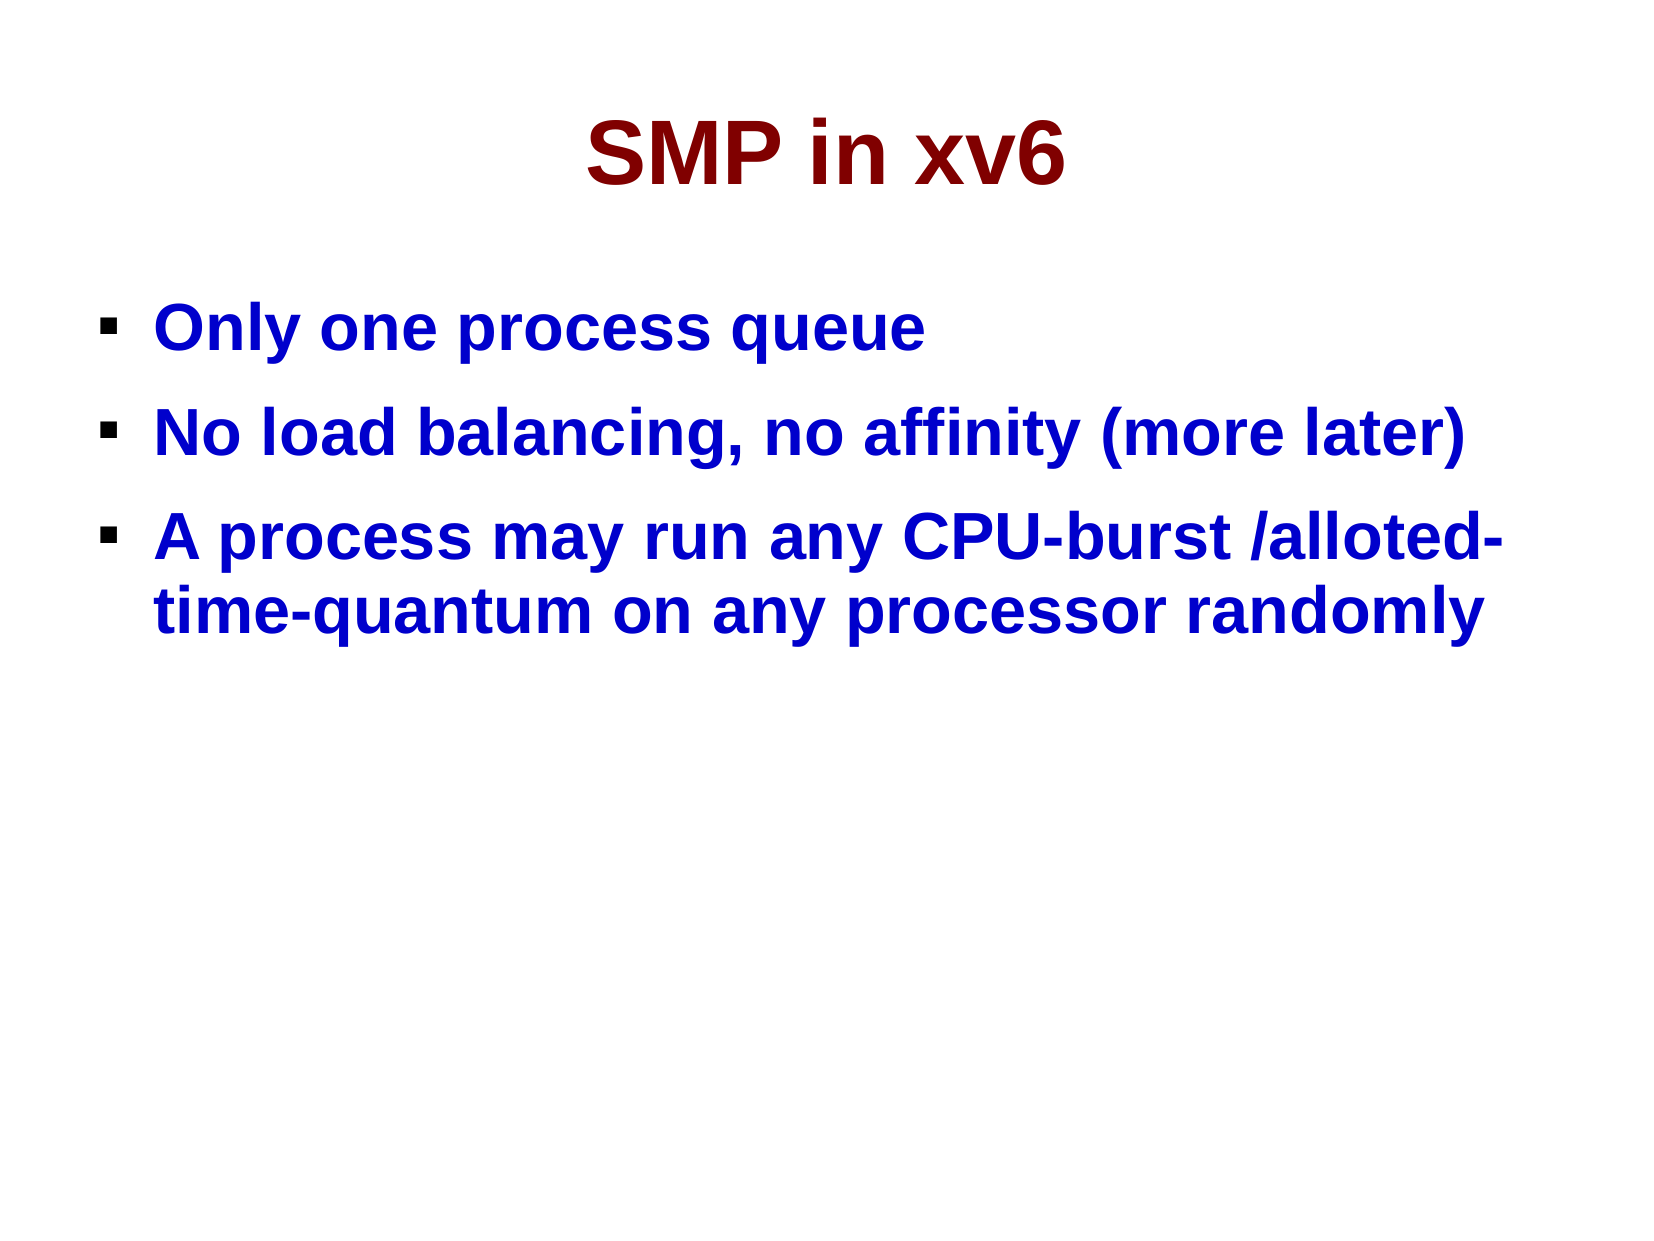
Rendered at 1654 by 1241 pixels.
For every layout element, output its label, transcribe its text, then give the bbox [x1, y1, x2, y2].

list Only one process queue No load balancing, no affinity (more later) A process may run any CPU-burst /alloted-time-quantum on any processor randomly [82, 290, 1571, 1010]
title SMP in xv6 [82, 49, 1571, 257]
